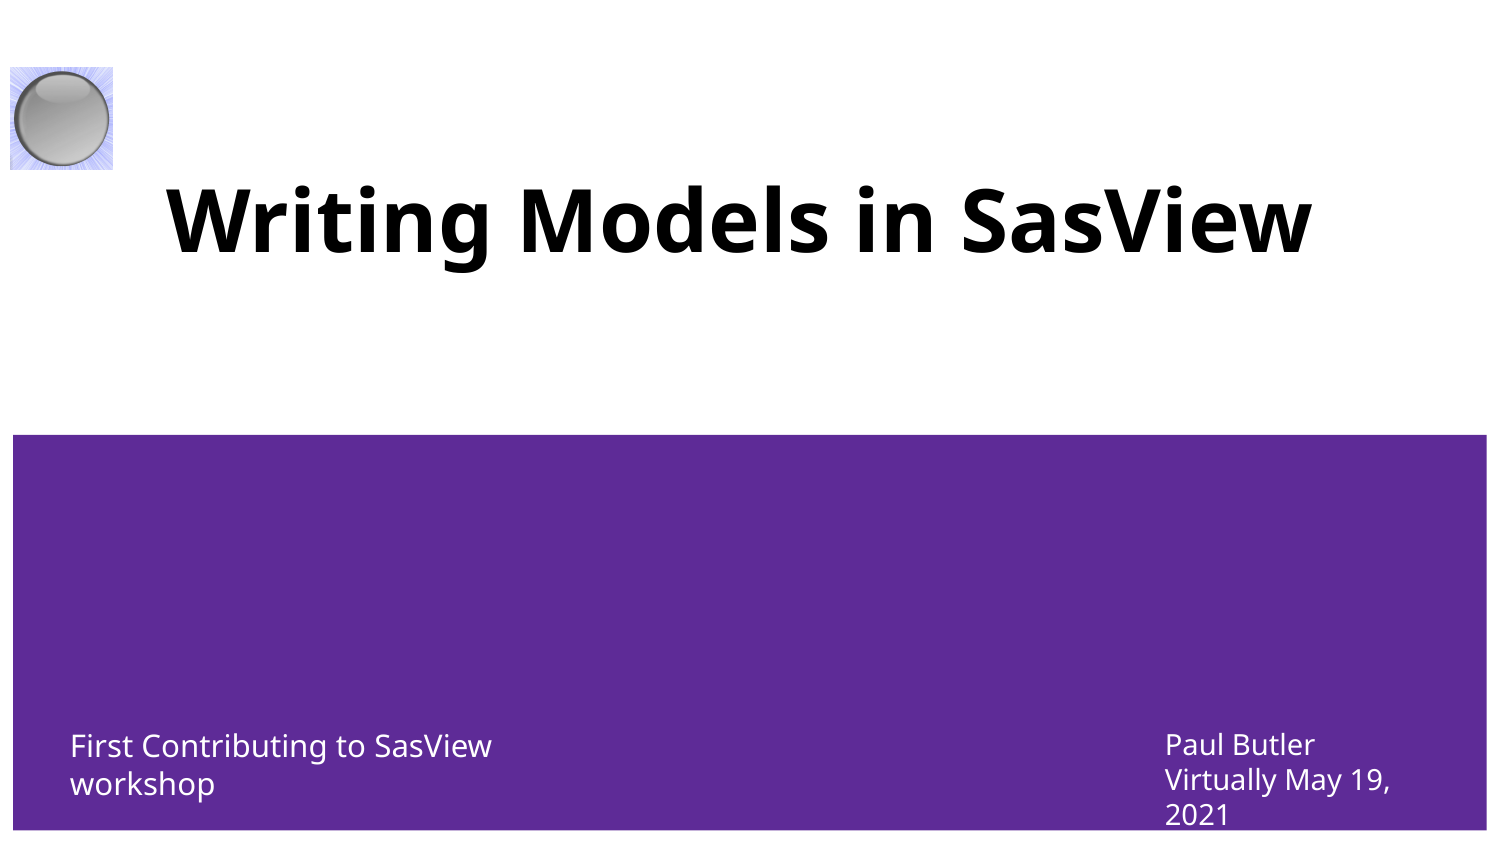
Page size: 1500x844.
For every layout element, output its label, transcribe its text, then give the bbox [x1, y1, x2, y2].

text_box Paul Butler Virtually May 19, 2021 [1149, 711, 1460, 844]
text_box First Contributing to SasView workshop [54, 711, 603, 817]
title Writing Models in SasView [150, 43, 1349, 286]
picture [10, 67, 113, 170]
